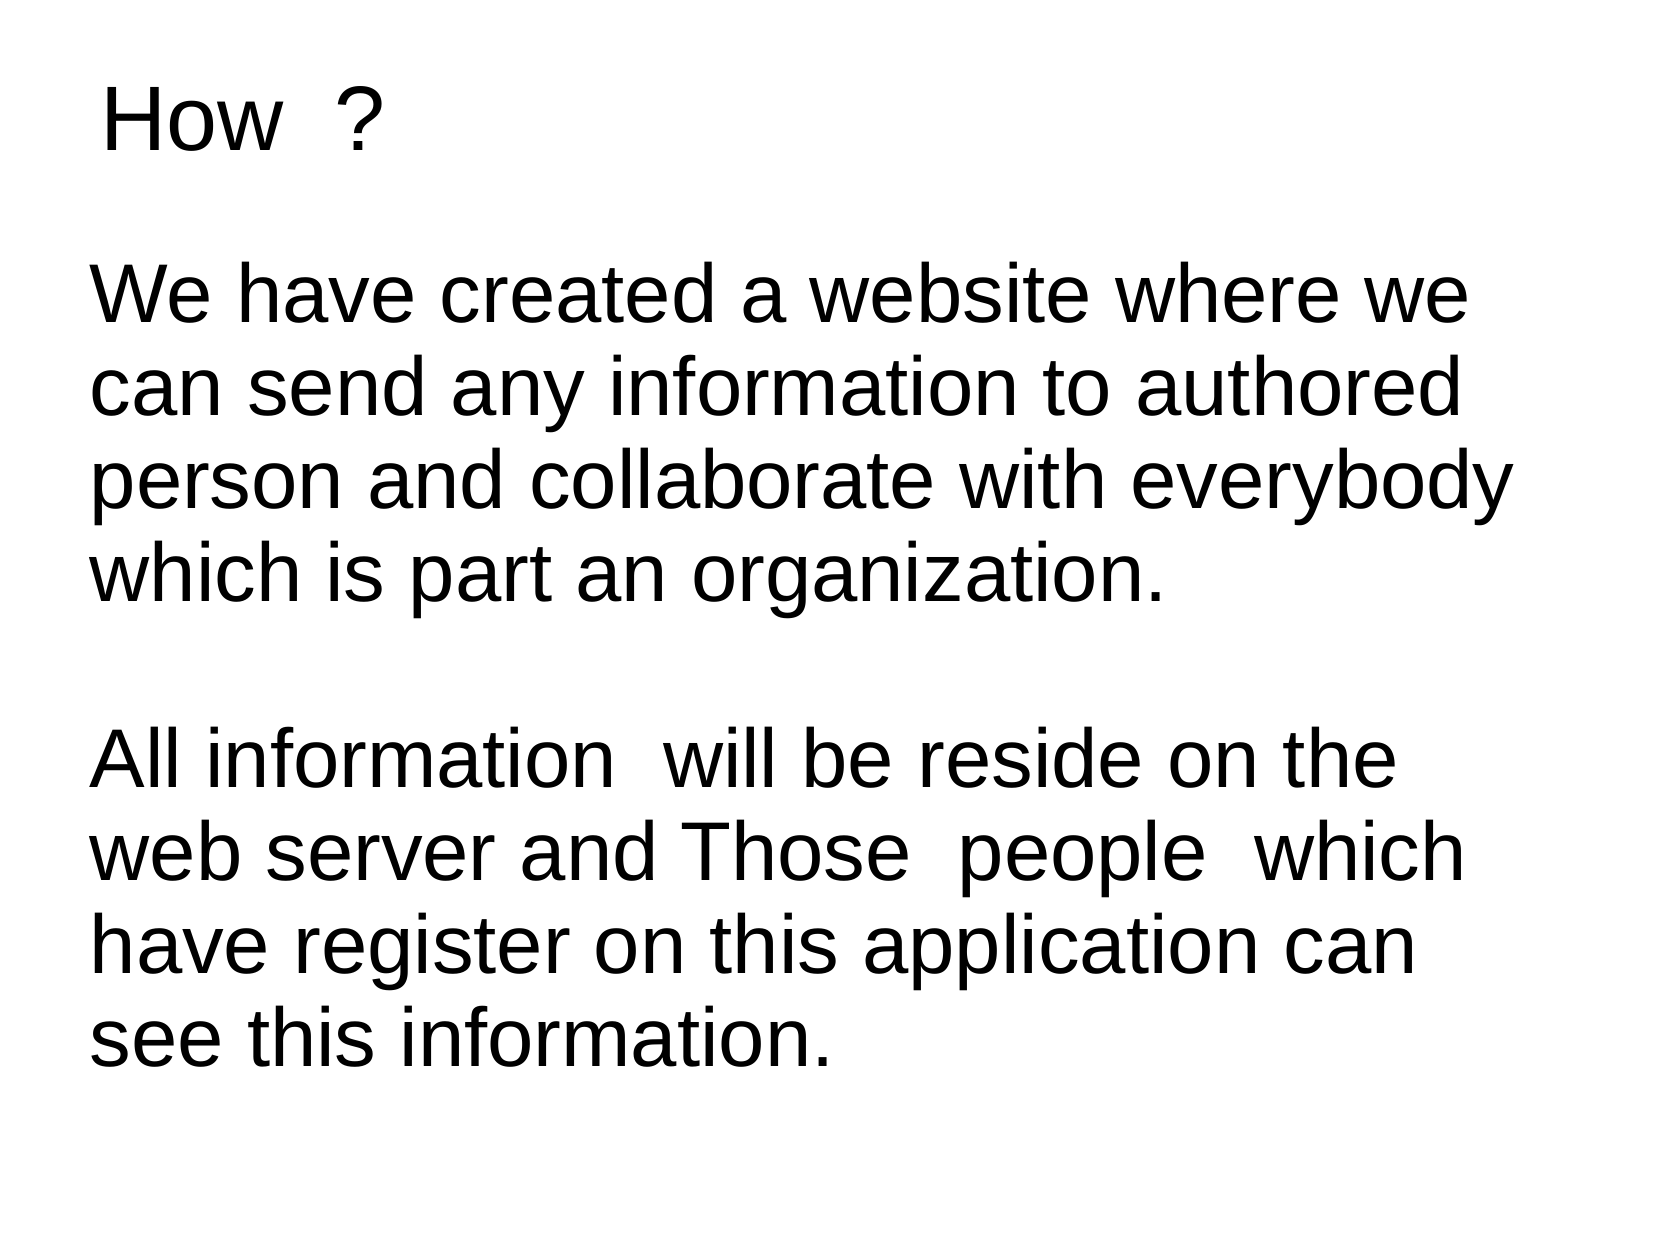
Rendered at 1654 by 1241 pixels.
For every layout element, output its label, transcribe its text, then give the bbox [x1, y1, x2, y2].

text_box How ? [75, 60, 1606, 178]
text_box We have created a website where we can send any information to authored person and collaborate with everybody which is part an organization. All information will be reside on the web server and Those people which have register on this application can see this information. [75, 240, 1561, 1137]
